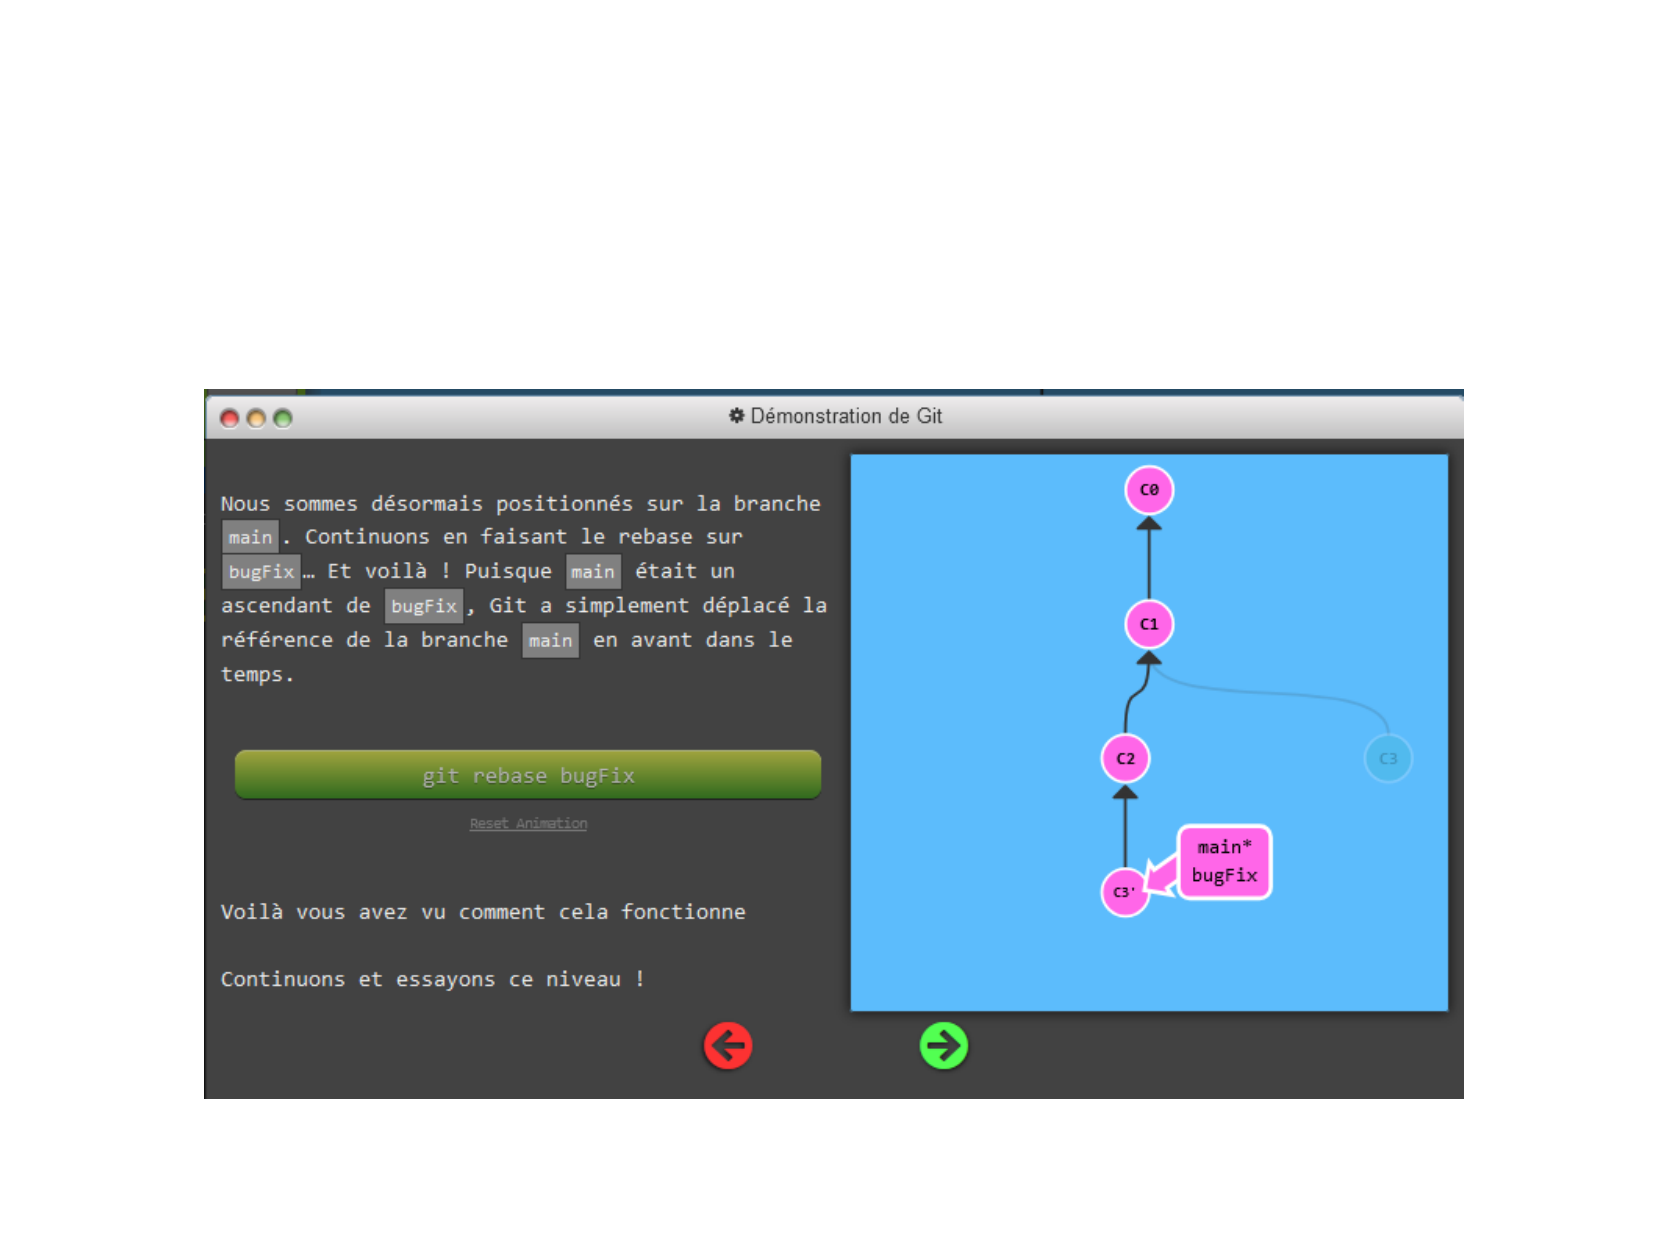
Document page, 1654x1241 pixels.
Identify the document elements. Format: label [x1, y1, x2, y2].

picture [204, 389, 1464, 1099]
